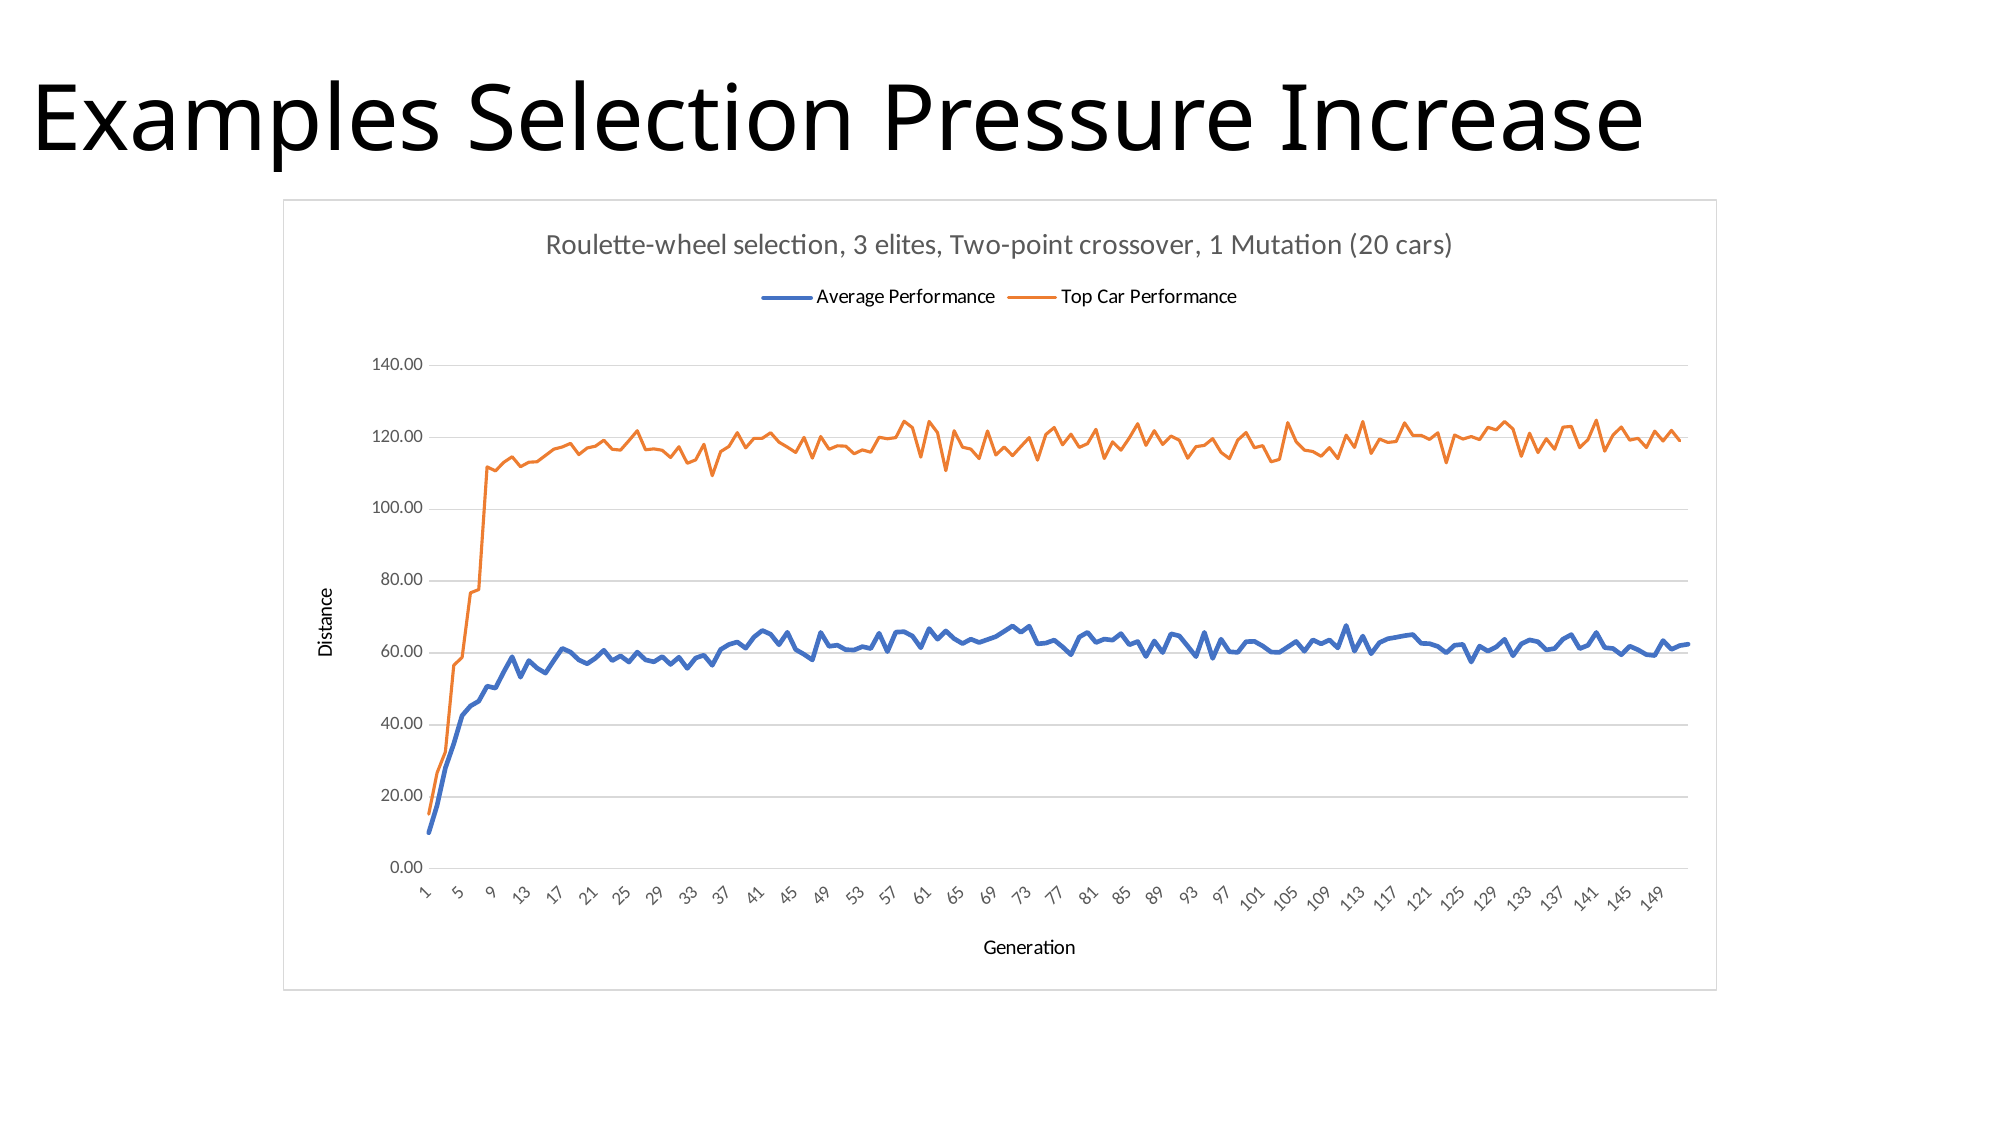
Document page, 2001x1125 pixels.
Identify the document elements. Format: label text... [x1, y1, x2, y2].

chart [282, 199, 1718, 991]
title Examples Selection Pressure Increase [15, 11, 1741, 230]
